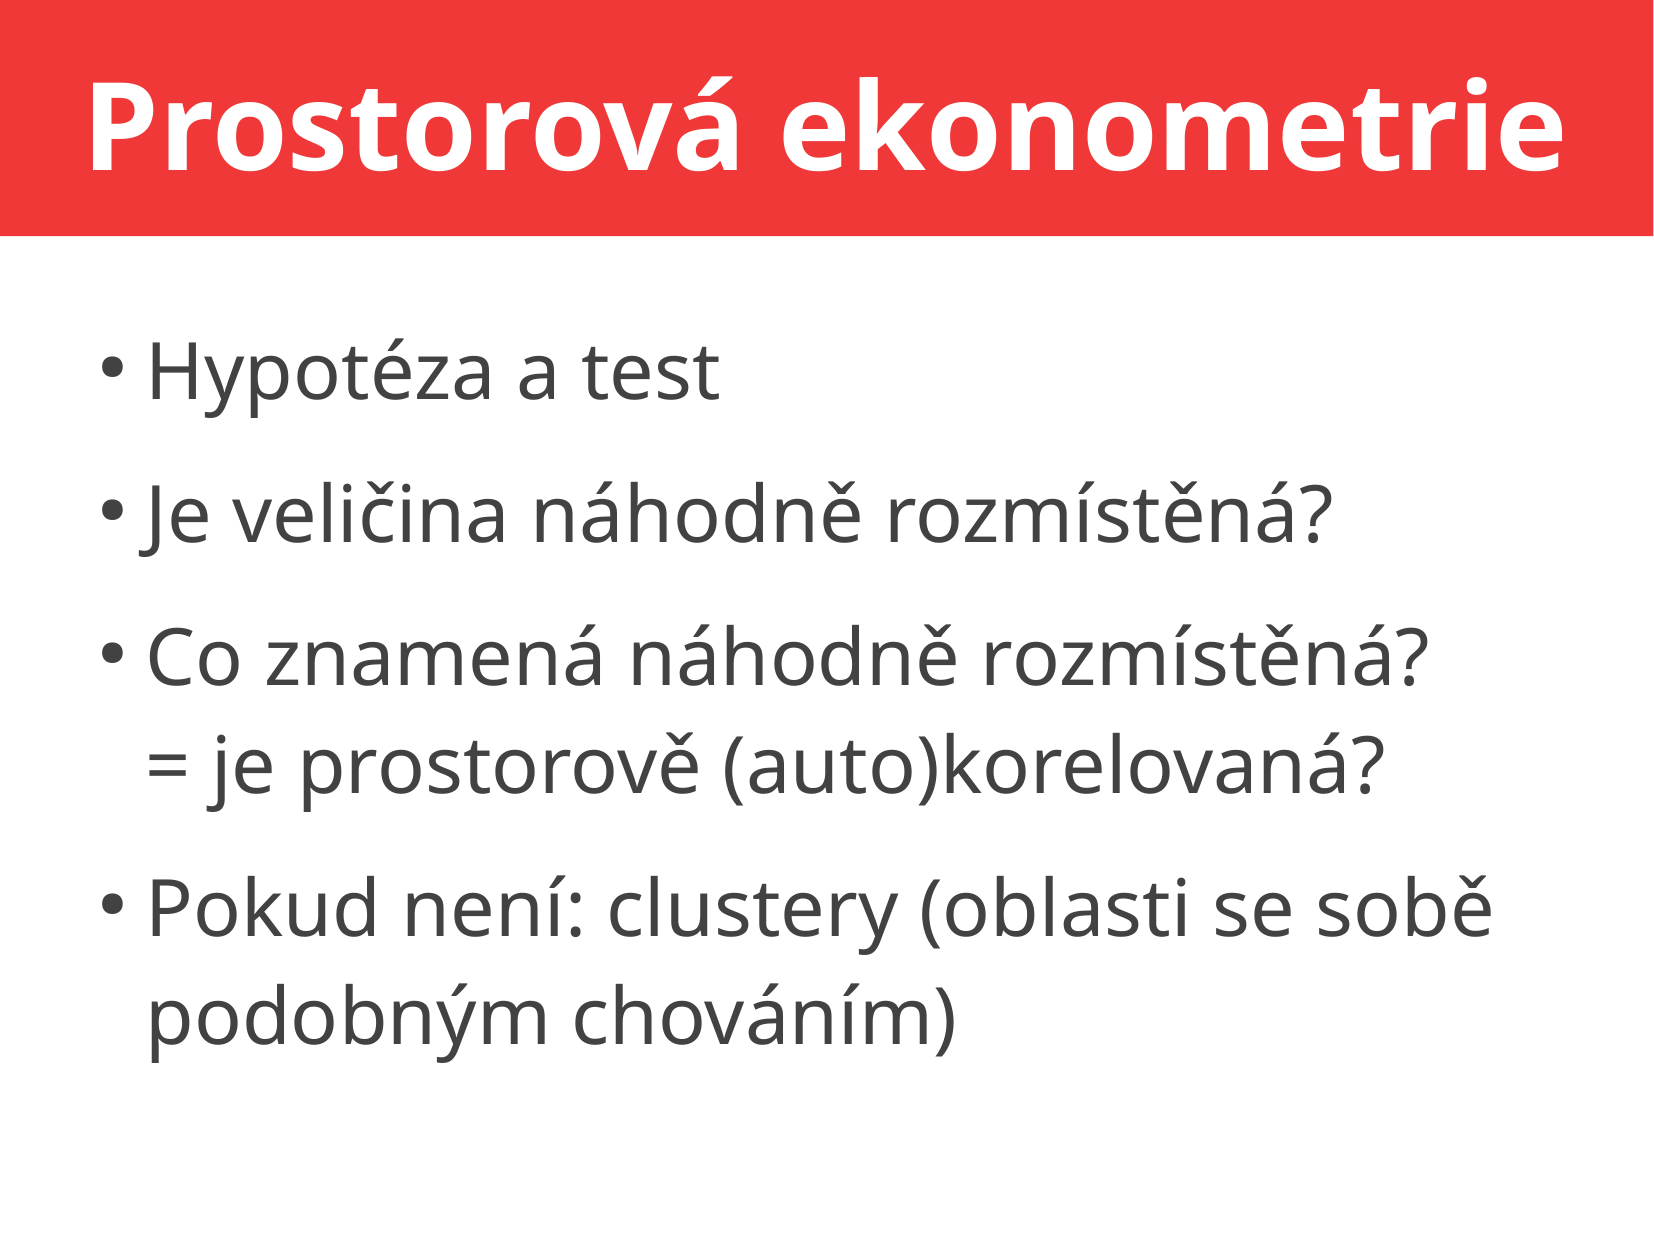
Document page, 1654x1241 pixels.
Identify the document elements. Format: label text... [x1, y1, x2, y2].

title Prostorová ekonometrie [82, 19, 1571, 227]
list Hypotéza a test Je veličina náhodně rozmístěná? Co znamená náhodně rozmístěná? = je prostorově (auto)korelovaná? Pokud není: clustery (oblasti se sobě podobným chováním) [82, 314, 1563, 1080]
